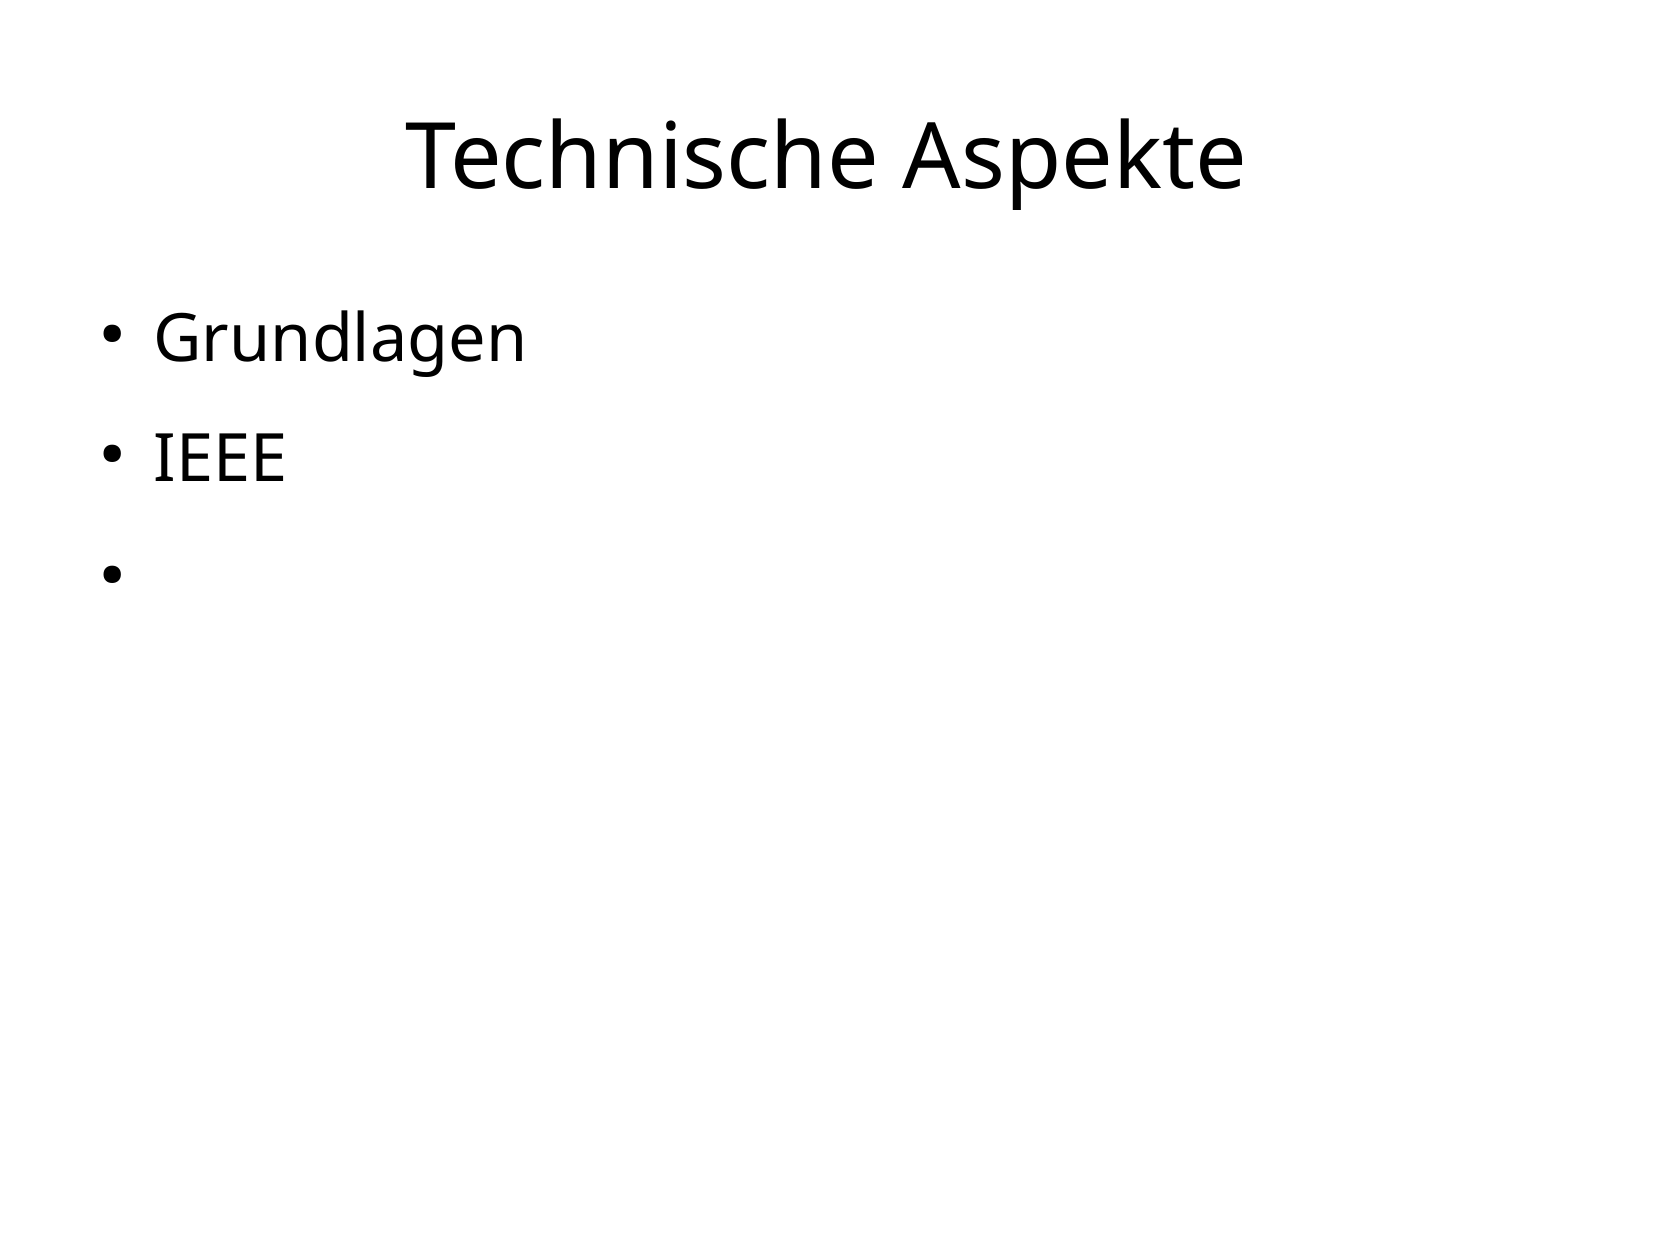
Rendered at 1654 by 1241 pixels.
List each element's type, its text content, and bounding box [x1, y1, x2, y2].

list Grundlagen IEEE [82, 290, 1571, 1010]
title Technische Aspekte [82, 49, 1571, 257]
